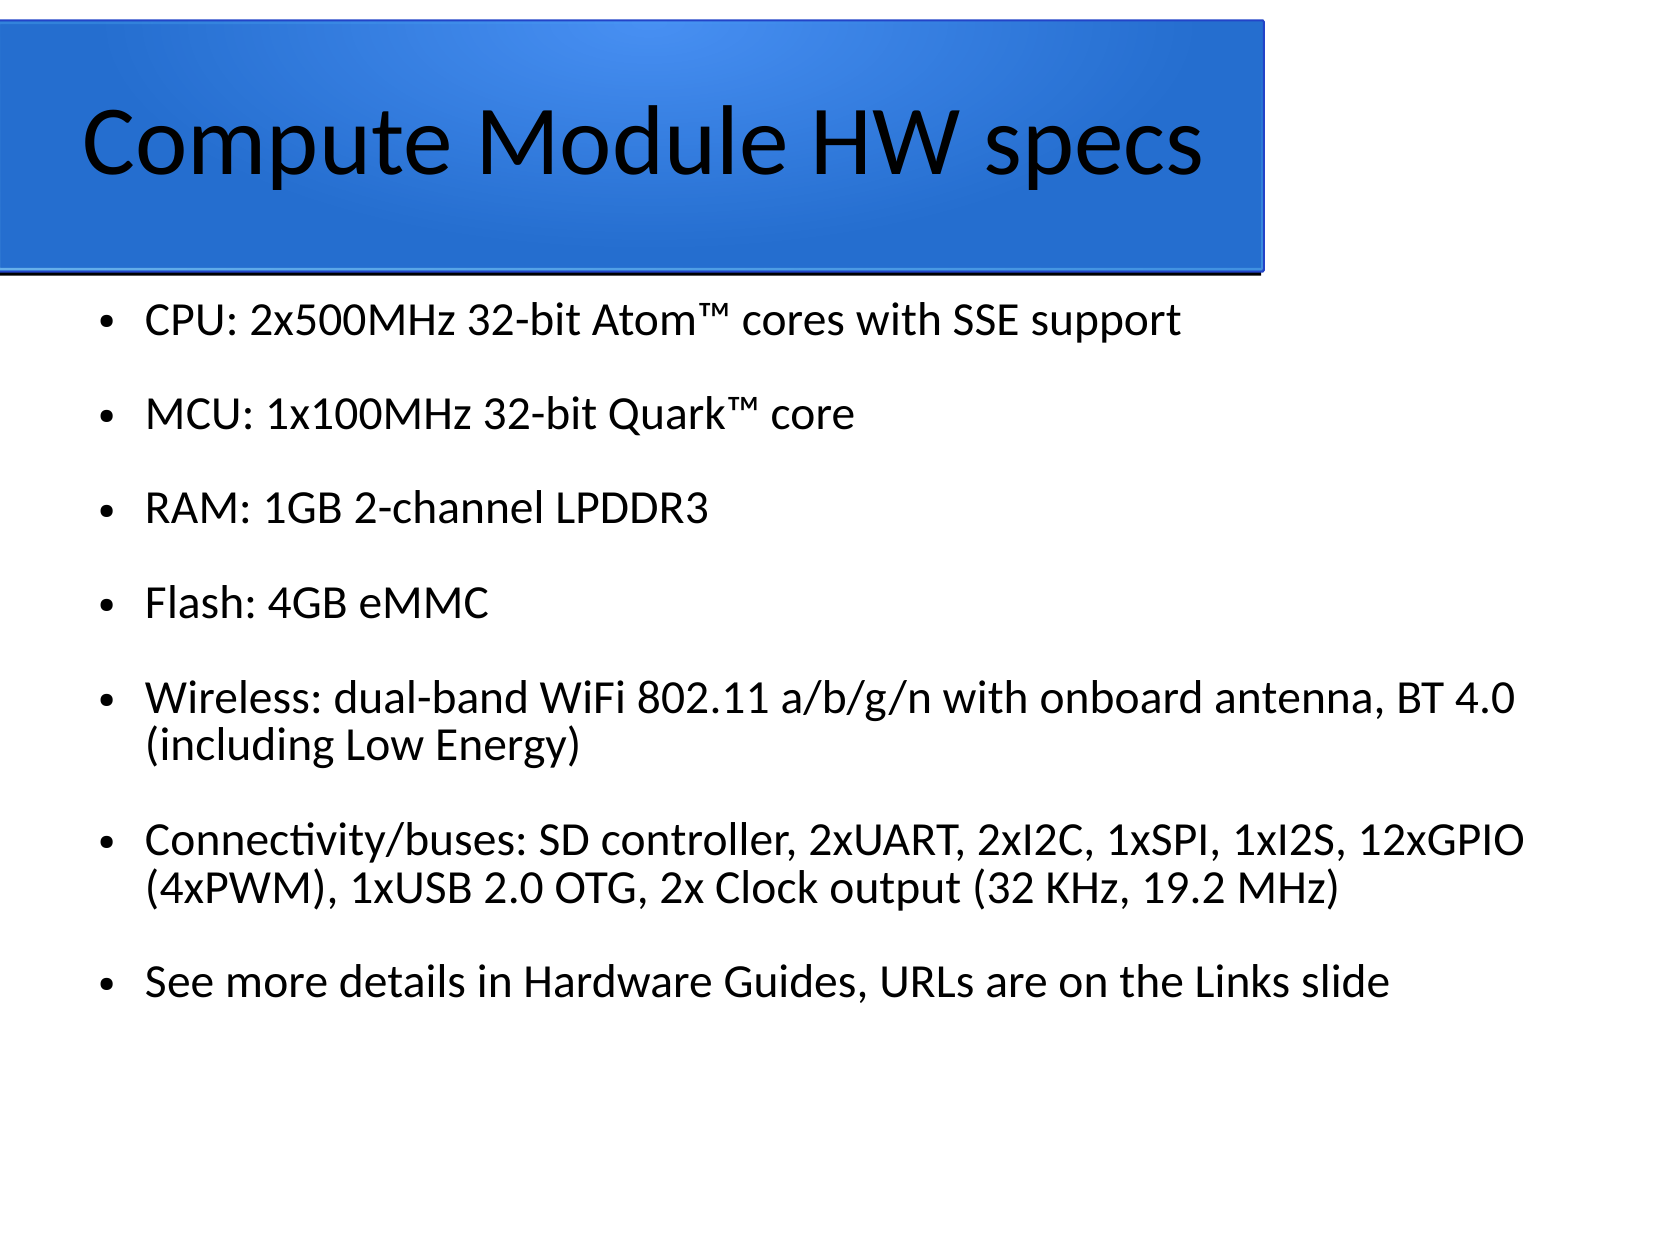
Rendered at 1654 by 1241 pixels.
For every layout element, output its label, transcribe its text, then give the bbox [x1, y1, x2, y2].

title Compute Module HW specs [82, 47, 1235, 252]
list CPU: 2x500MHz 32-bit Atom™ cores with SSE support MCU: 1x100MHz 32-bit Quark™ core RAM: 1GB 2-channel LPDDR3 Flash: 4GB eMMC Wireless: dual-band WiFi 802.11 a/b/g/n with onboard antenna, BT 4.0 (including Low Energy) Connectivity/buses: SD controller, 2xUART, 2xI2C, 1xSPI, 1xI2S, 12xGPIO (4xPWM), 1xUSB 2.0 OTG, 2x Clock output (32 KHz, 19.2 MHz) See more details in Hardware Guides, URLs are on the Links slide [82, 299, 1571, 1019]
